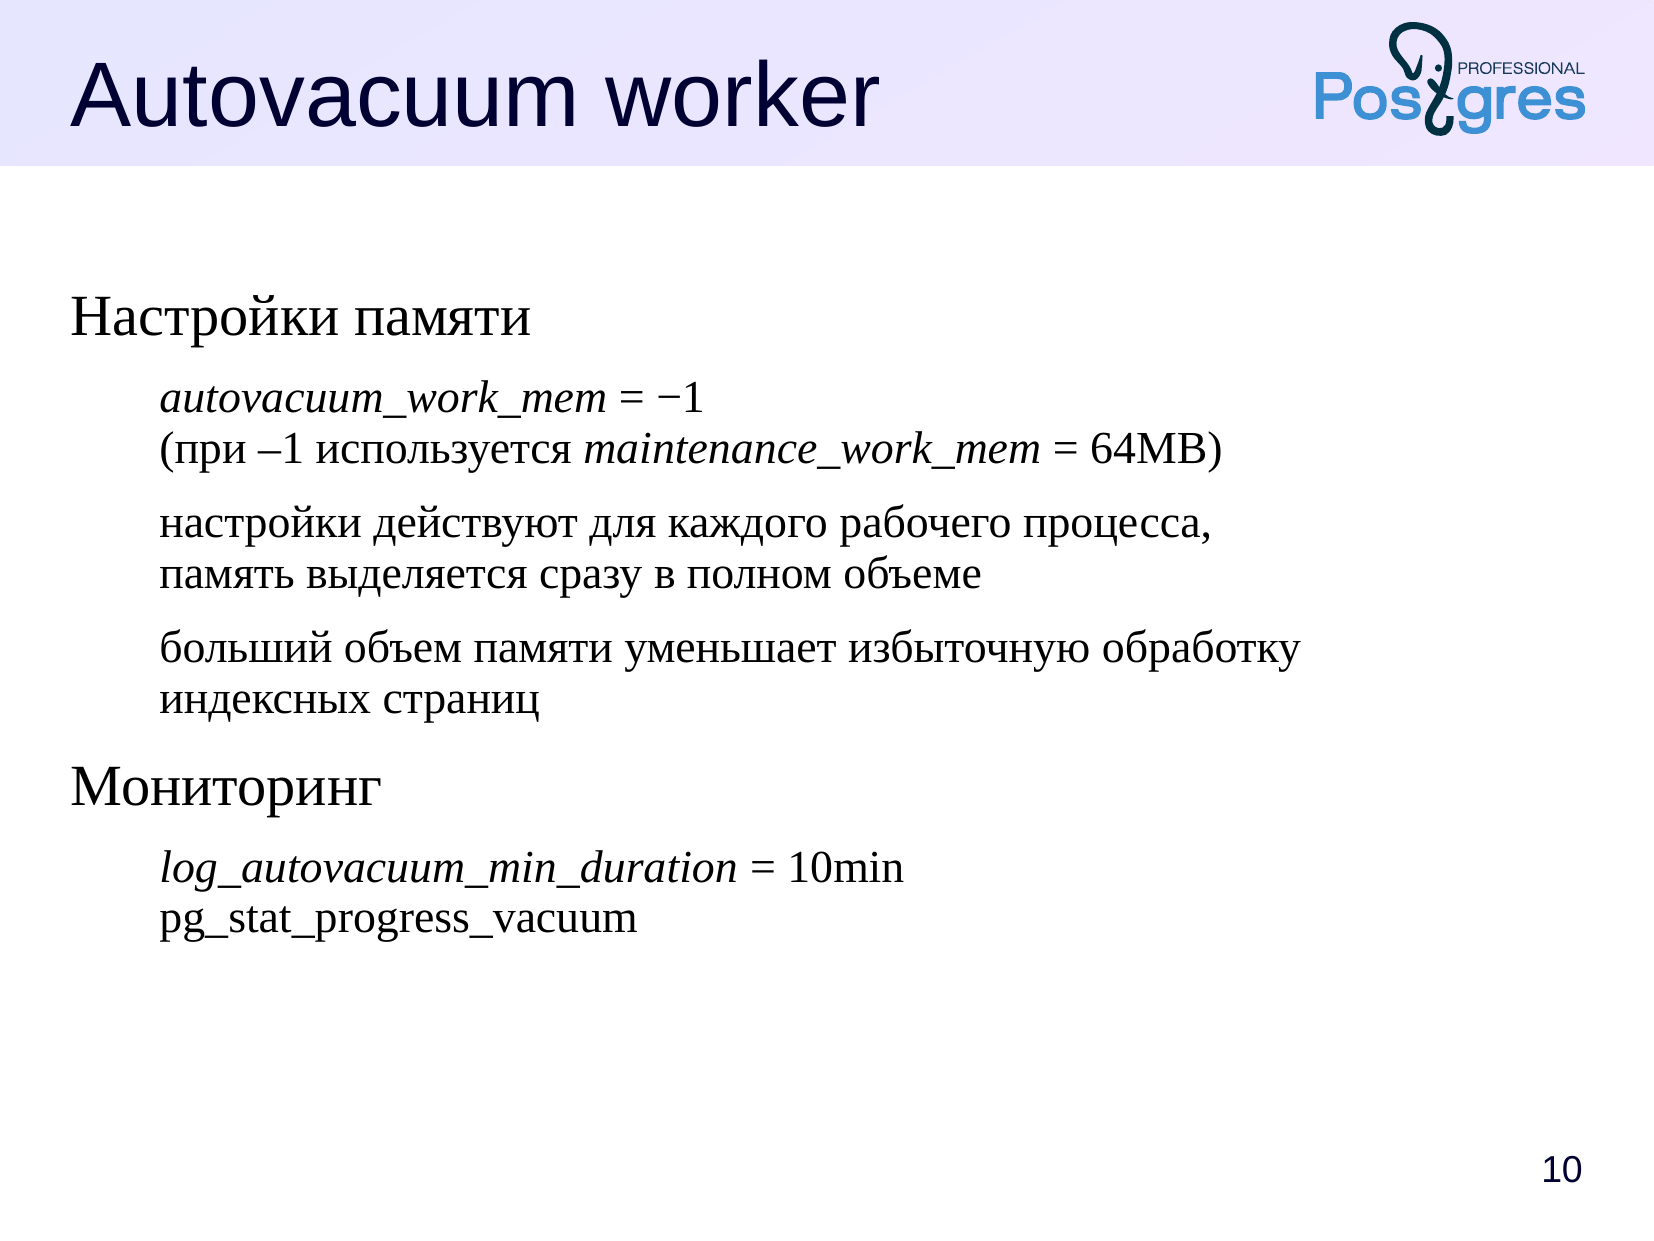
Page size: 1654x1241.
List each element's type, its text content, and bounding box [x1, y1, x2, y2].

list Настройки памяти autovacuum_work_mem = −1 (при –1 используется maintenance_work_mem = 64MB) настройки действуют для каждого рабочего процесса, память выделяется сразу в полном объеме больший объем памяти уменьшает избыточную обработку индексных страниц Мониторинг log_autovacuum_min_duration = 10min pg_stat_progress_vacuum [70, 283, 1583, 1141]
title Autovacuum worker [70, 43, 1241, 147]
